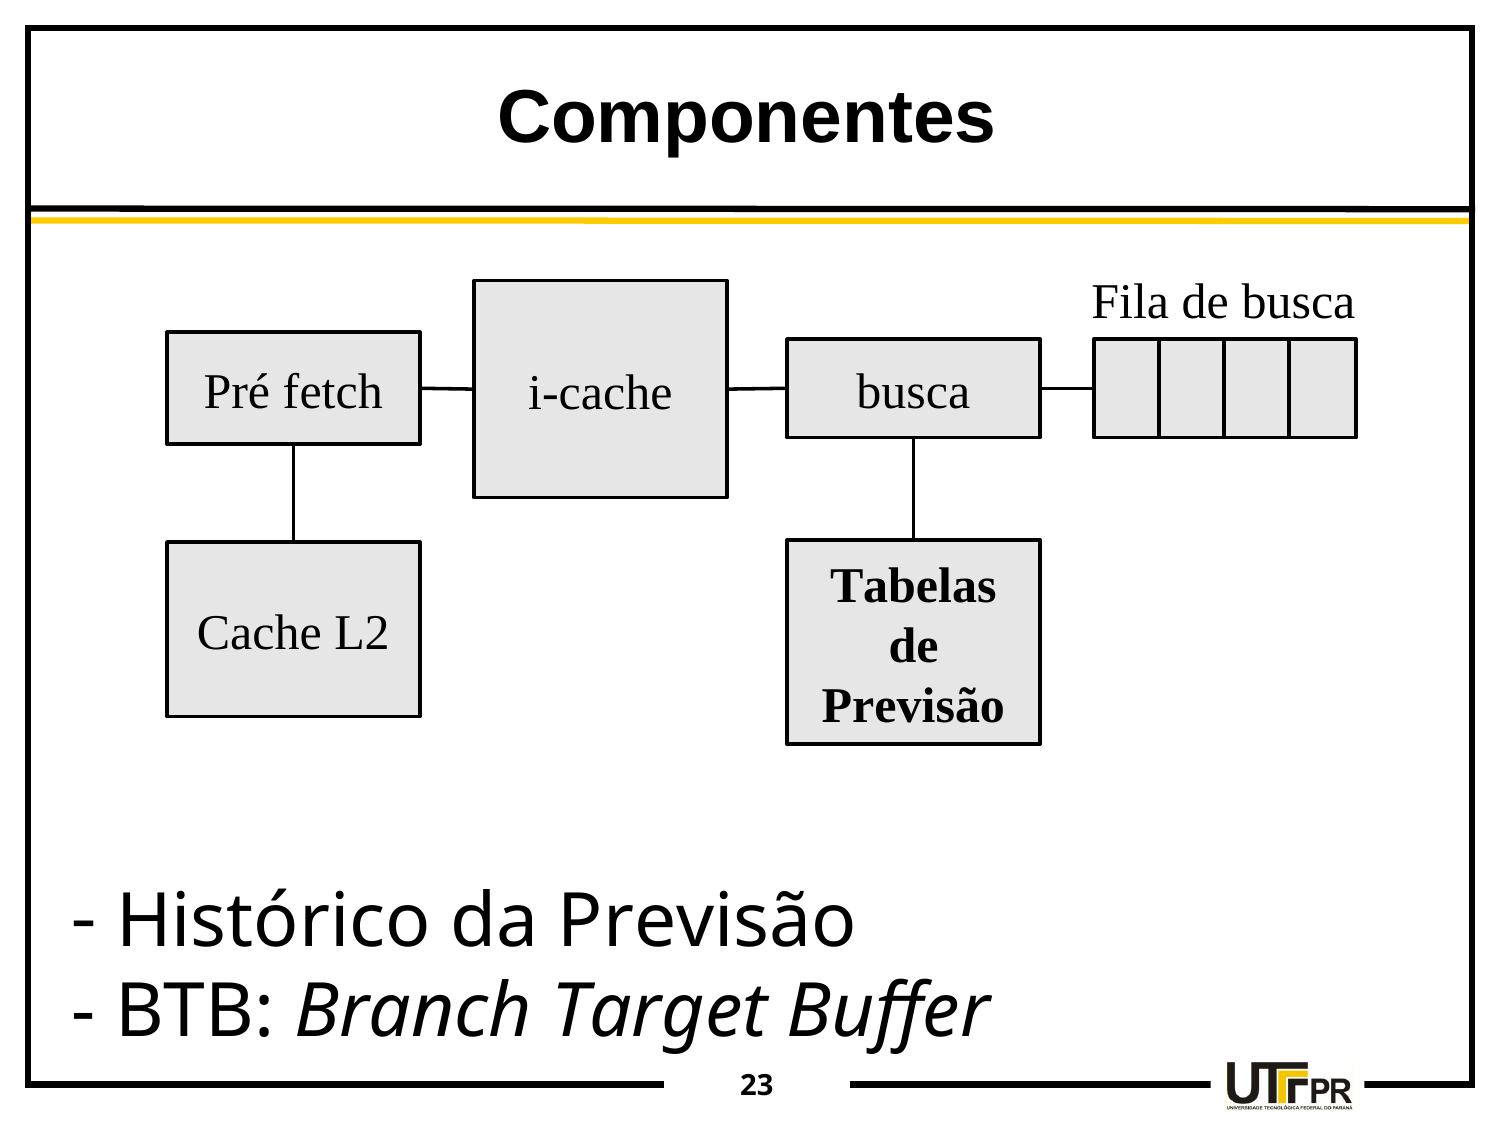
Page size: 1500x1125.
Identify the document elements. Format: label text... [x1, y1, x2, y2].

text_box Fila de busca [1082, 248, 1365, 348]
picture [1226, 1062, 1353, 1110]
text_box Pré fetch [166, 332, 420, 445]
text_box Tabelas de Previsão [787, 539, 1040, 745]
title Componentes [23, 35, 1471, 201]
text_box Histórico da Previsão - BTB: Branch Target Buffer [56, 851, 1332, 1071]
text_box i-cache [474, 280, 727, 498]
text_box Cache L2 [166, 541, 420, 717]
text_box [1094, 348, 1357, 438]
text_box busca [787, 338, 1040, 438]
